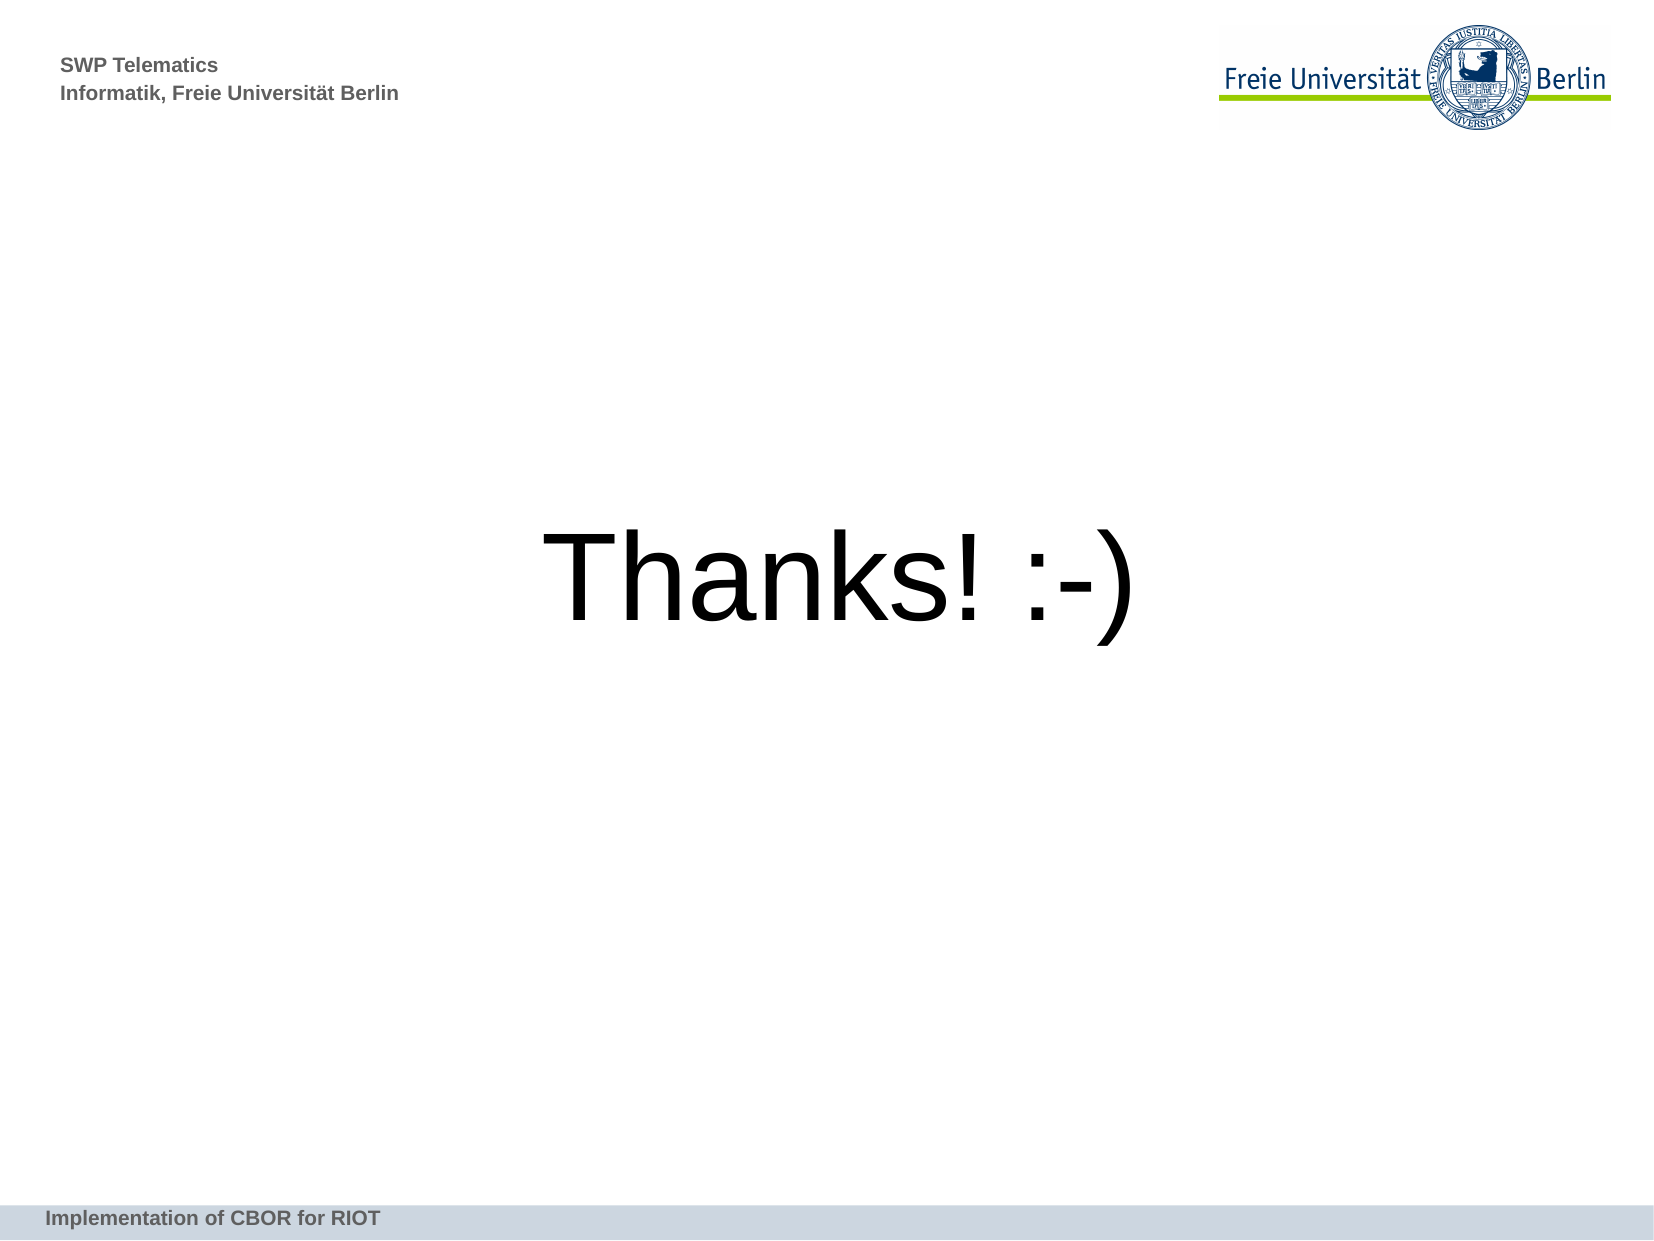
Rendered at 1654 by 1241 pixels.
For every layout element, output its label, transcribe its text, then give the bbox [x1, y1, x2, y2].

picture [1219, 25, 1611, 130]
list Thanks! :-) [45, 352, 1609, 1073]
